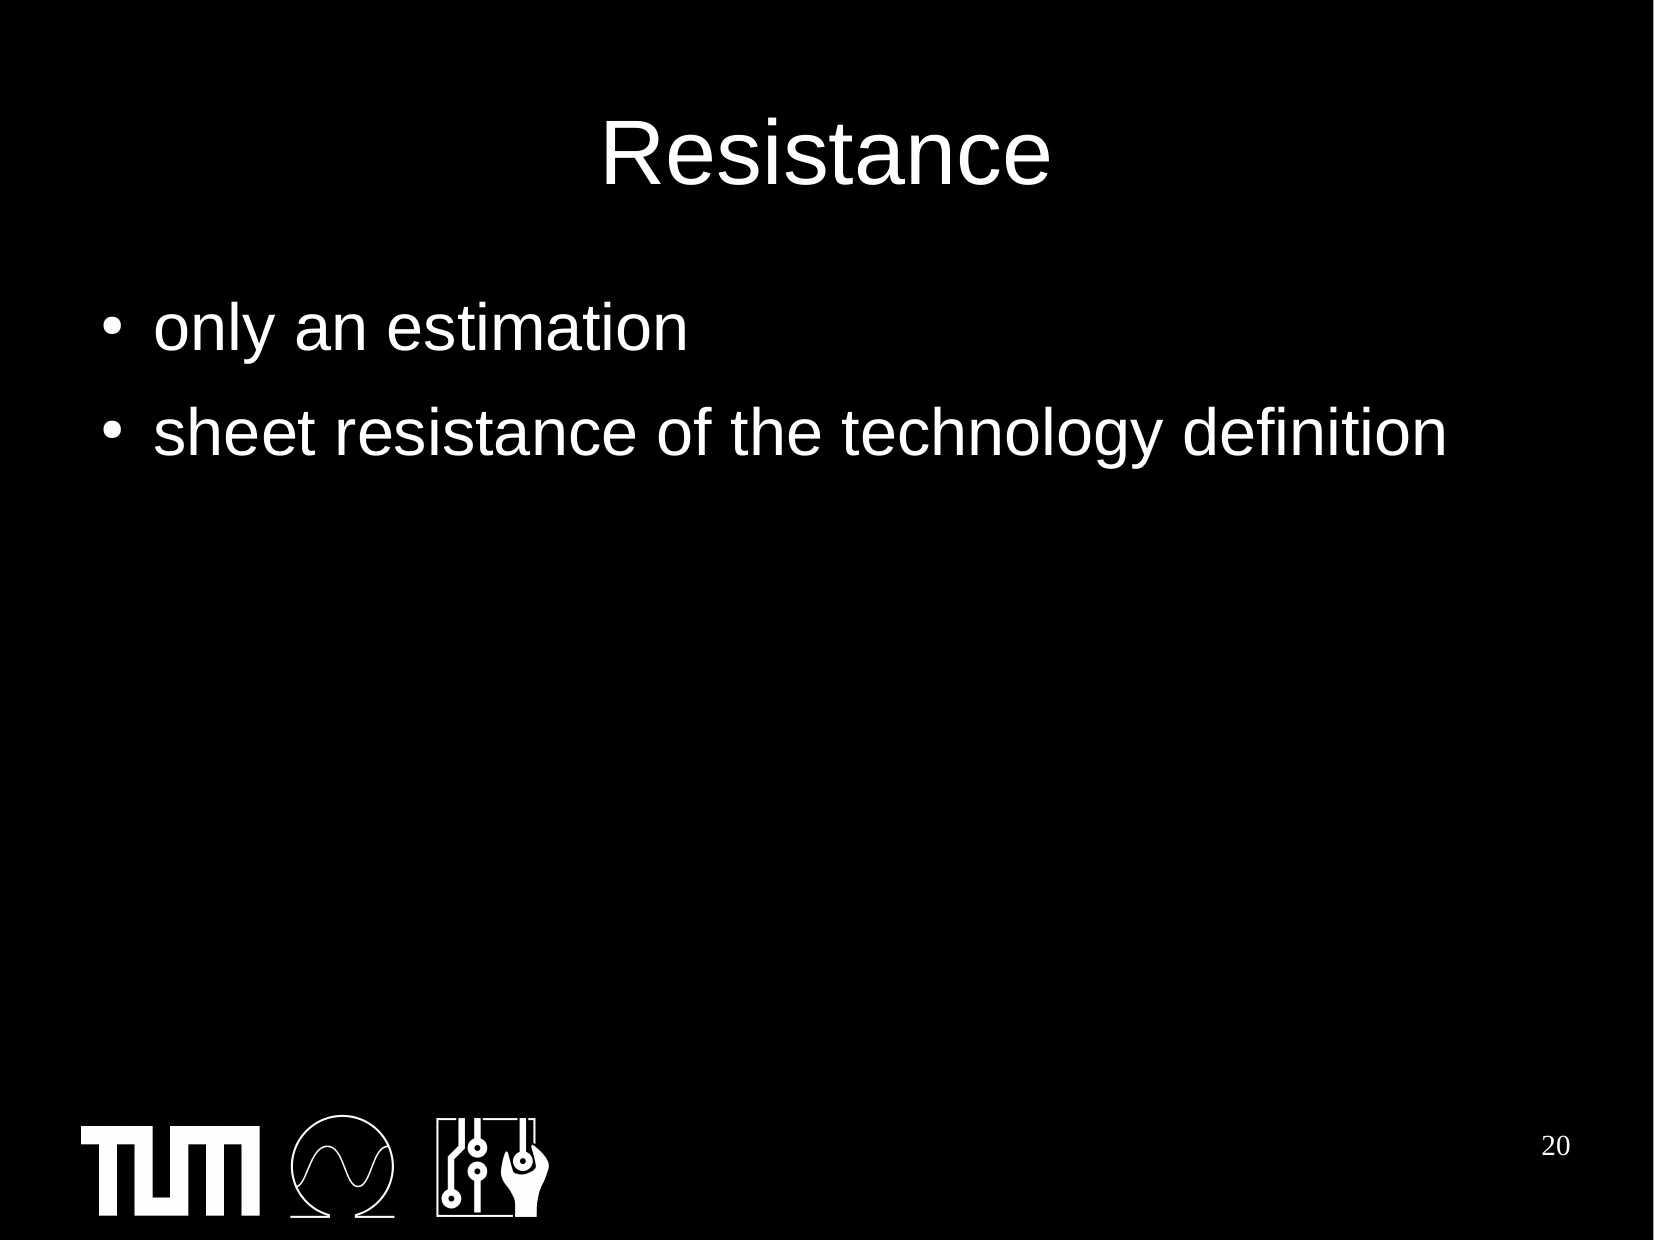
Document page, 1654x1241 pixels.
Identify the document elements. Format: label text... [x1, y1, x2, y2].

picture [425, 1109, 554, 1227]
title Resistance [82, 49, 1571, 257]
picture [283, 1109, 402, 1227]
picture [63, 1108, 272, 1227]
list only an estimation sheet resistance of the technology definition [82, 290, 1571, 1109]
